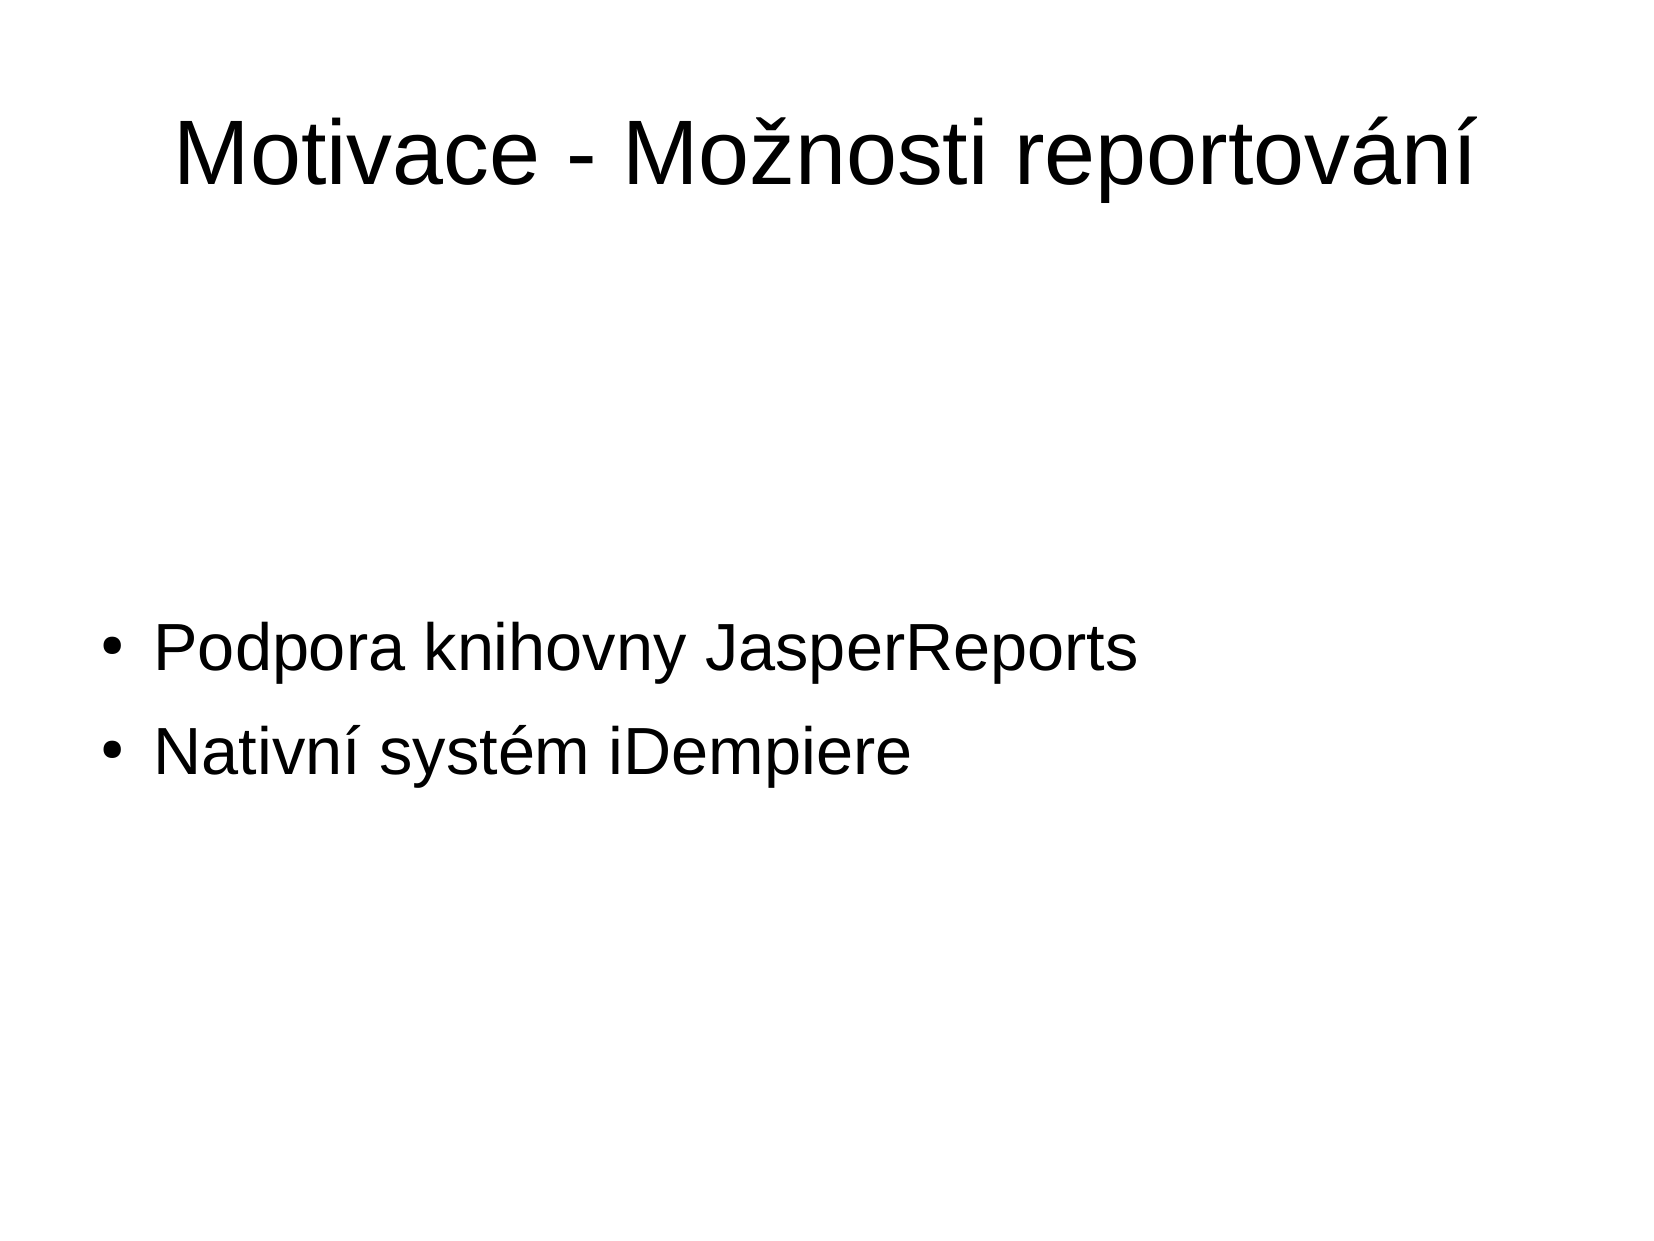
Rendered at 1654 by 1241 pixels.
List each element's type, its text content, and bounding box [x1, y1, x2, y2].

title Motivace - Možnosti reportování [82, 49, 1571, 257]
list Podpora knihovny JasperReports Nativní systém iDempiere [82, 290, 1571, 1109]
